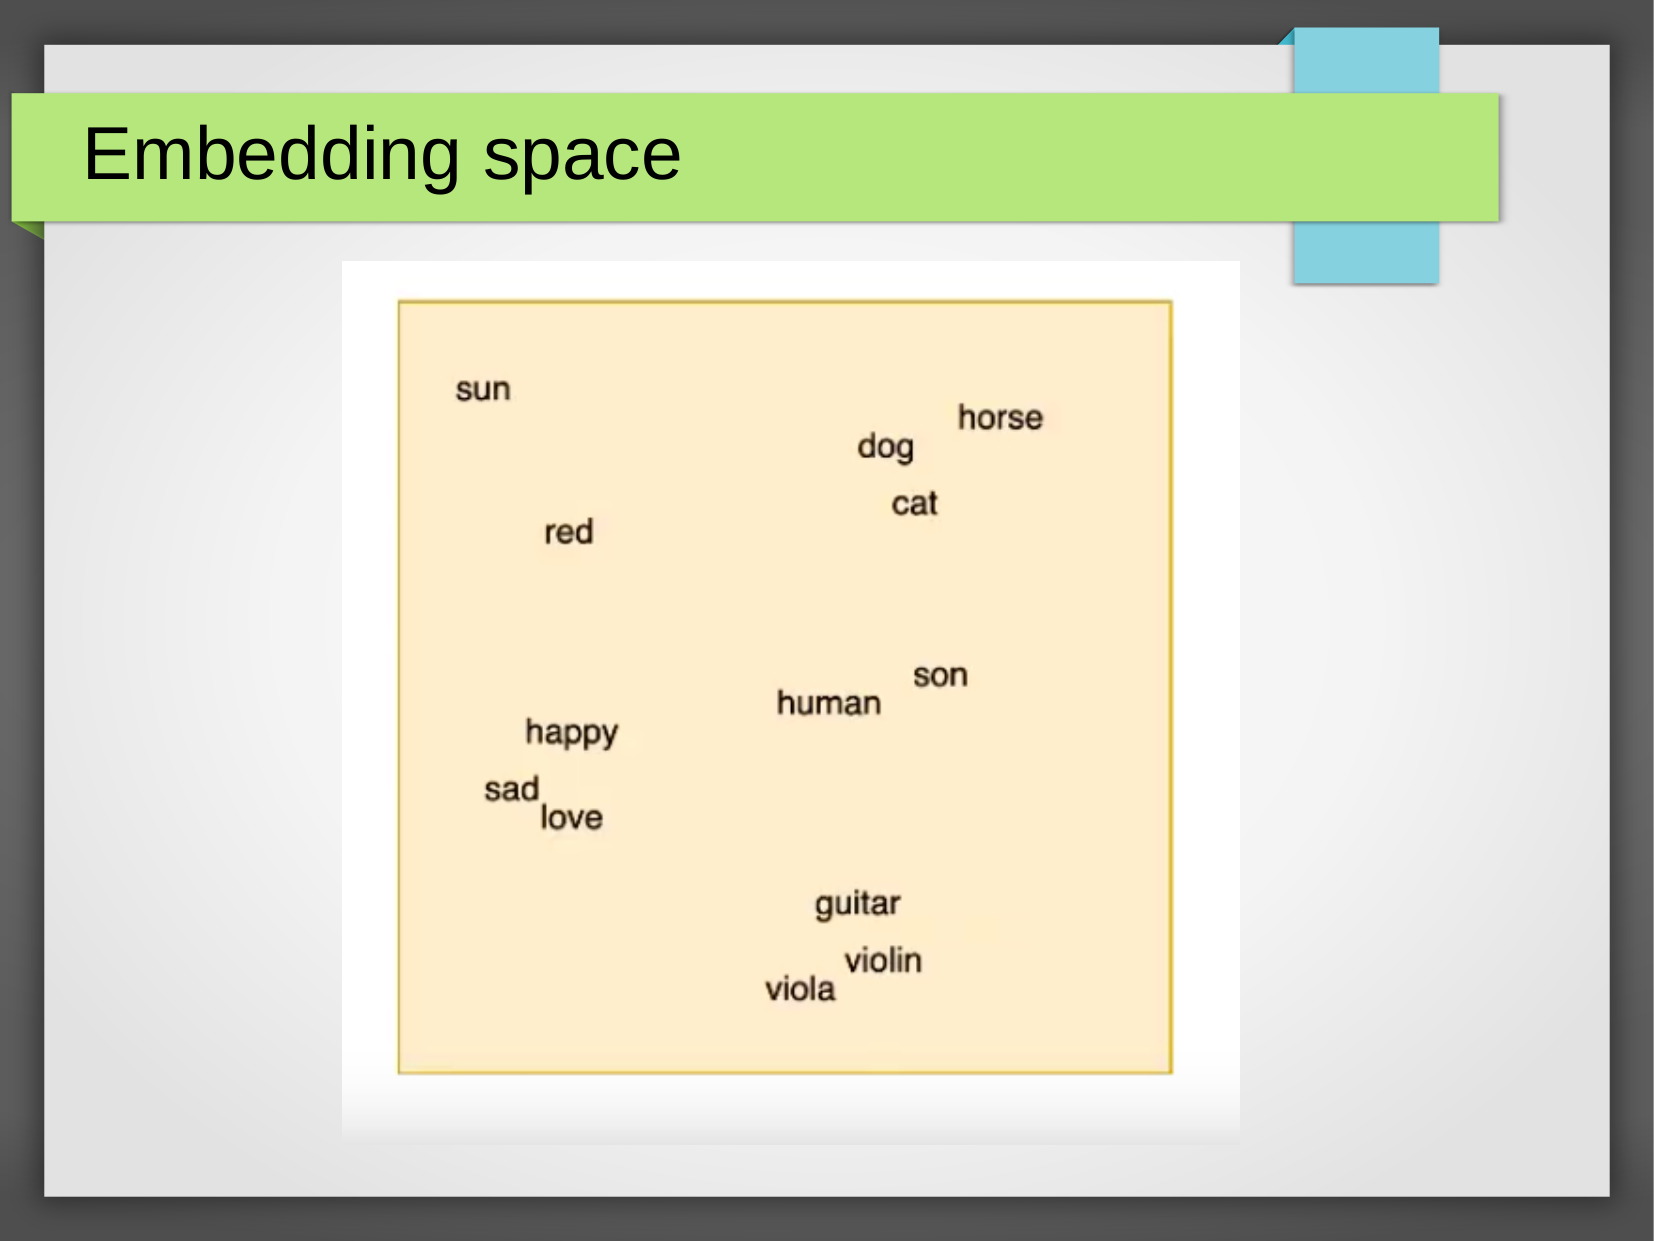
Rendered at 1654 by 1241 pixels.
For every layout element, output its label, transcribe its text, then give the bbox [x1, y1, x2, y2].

picture [0, 0, 1654, 1241]
title Embedding space [82, 94, 1264, 213]
